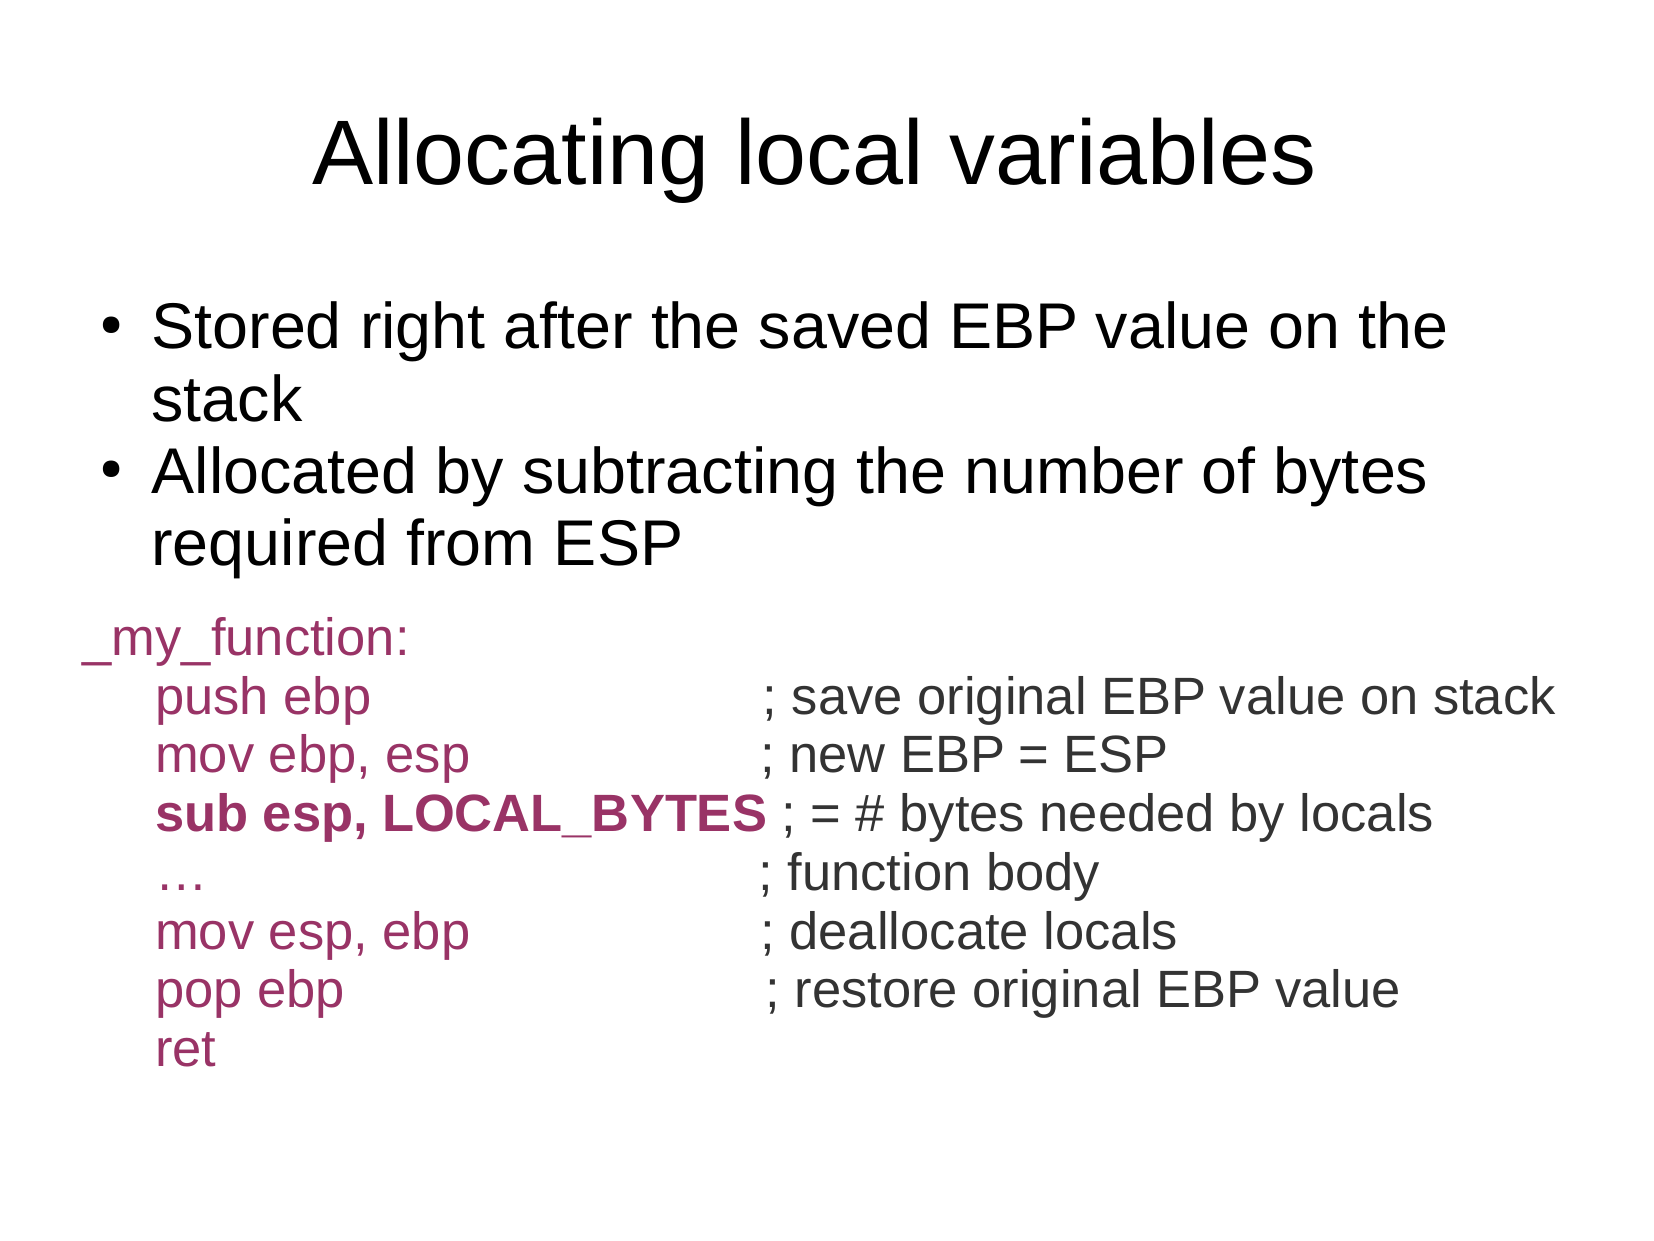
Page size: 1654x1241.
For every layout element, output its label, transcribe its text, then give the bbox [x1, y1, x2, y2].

title Allocating local variables [70, 49, 1559, 257]
list Stored right after the saved EBP value on the stack Allocated by subtracting the number of bytes required from ESP _my_function: push ebp ; save original EBP value on stack mov ebp, esp ; new EBP = ESP sub esp, LOCAL_BYTES ; = # bytes needed by locals … ; function body mov esp, ebp ; deallocate locals pop ebp ; restore original EBP value ret [82, 290, 1571, 1109]
